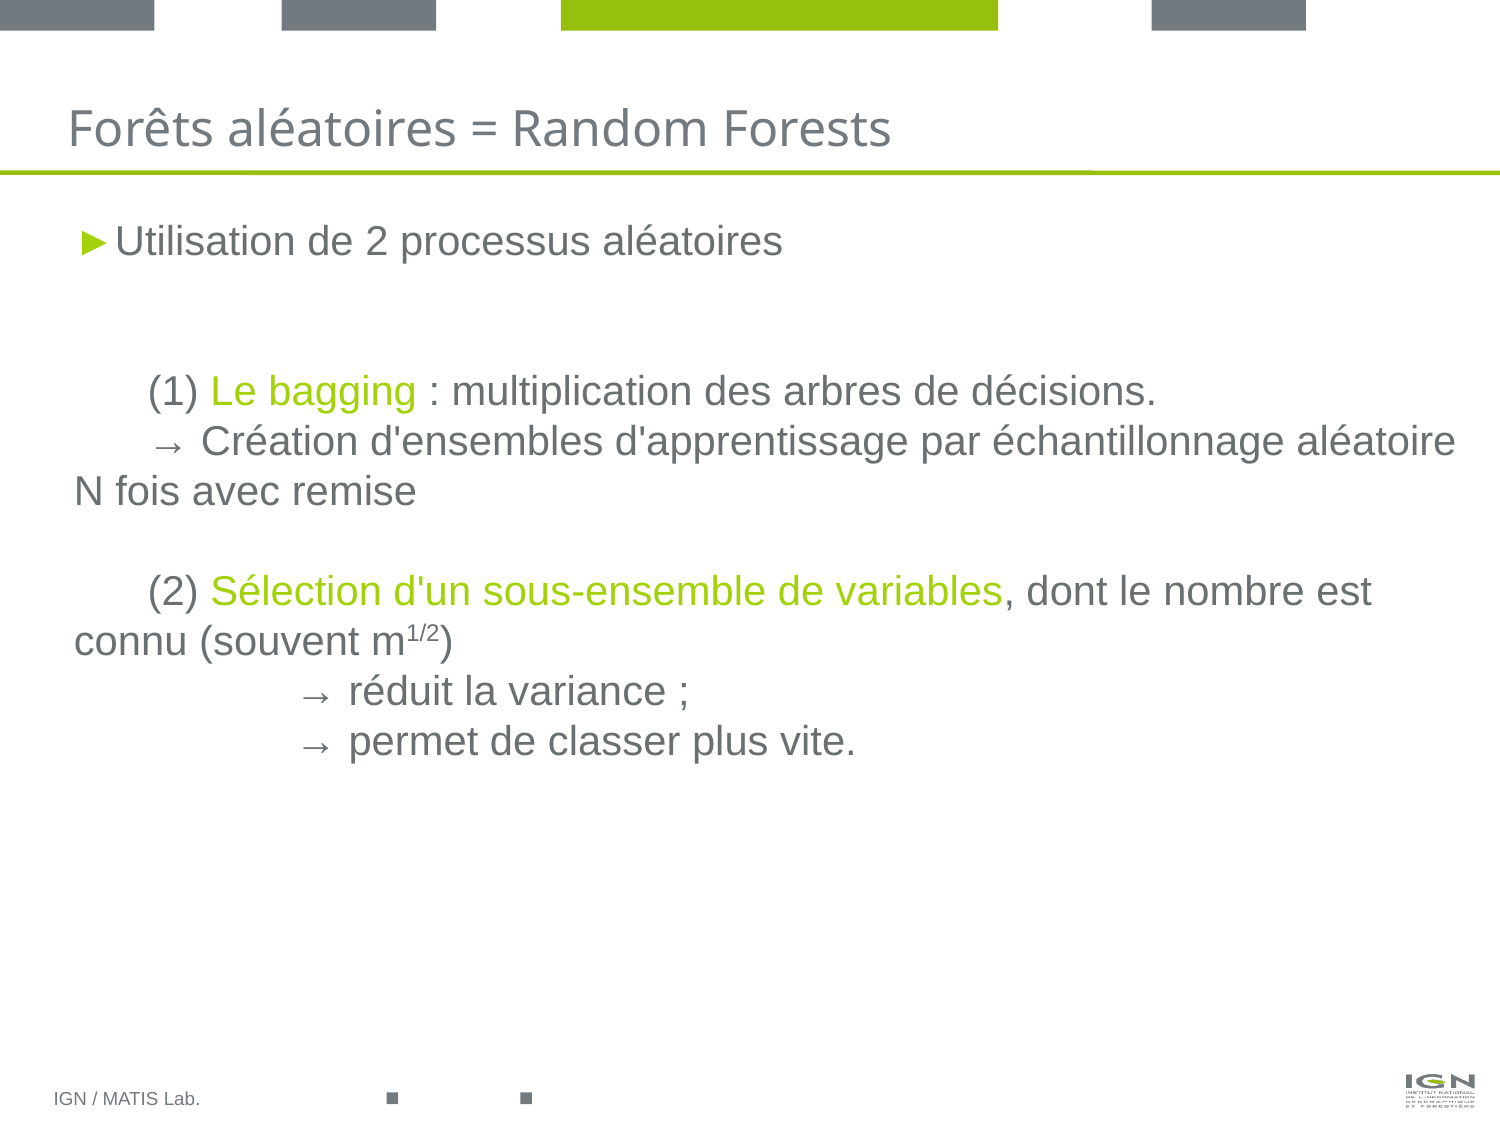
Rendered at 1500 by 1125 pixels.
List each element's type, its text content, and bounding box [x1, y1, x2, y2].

picture [1404, 1074, 1475, 1108]
text_box IGN / MATIS Lab. [38, 1067, 514, 1125]
text_box ►Utilisation de 2 processus aléatoires (1) Le bagging : multiplication des arbres de décisions. → Création d'ensembles d'apprentissage par échantillonnage aléatoire N fois avec remise (2) Sélection d'un sous-ensemble de variables, dont le nombre est connu (souvent m1/2) → réduit la variance ; → permet de classer plus vite. [59, 206, 1500, 621]
text_box Forêts aléatoires = Random Forests [53, 80, 1425, 173]
